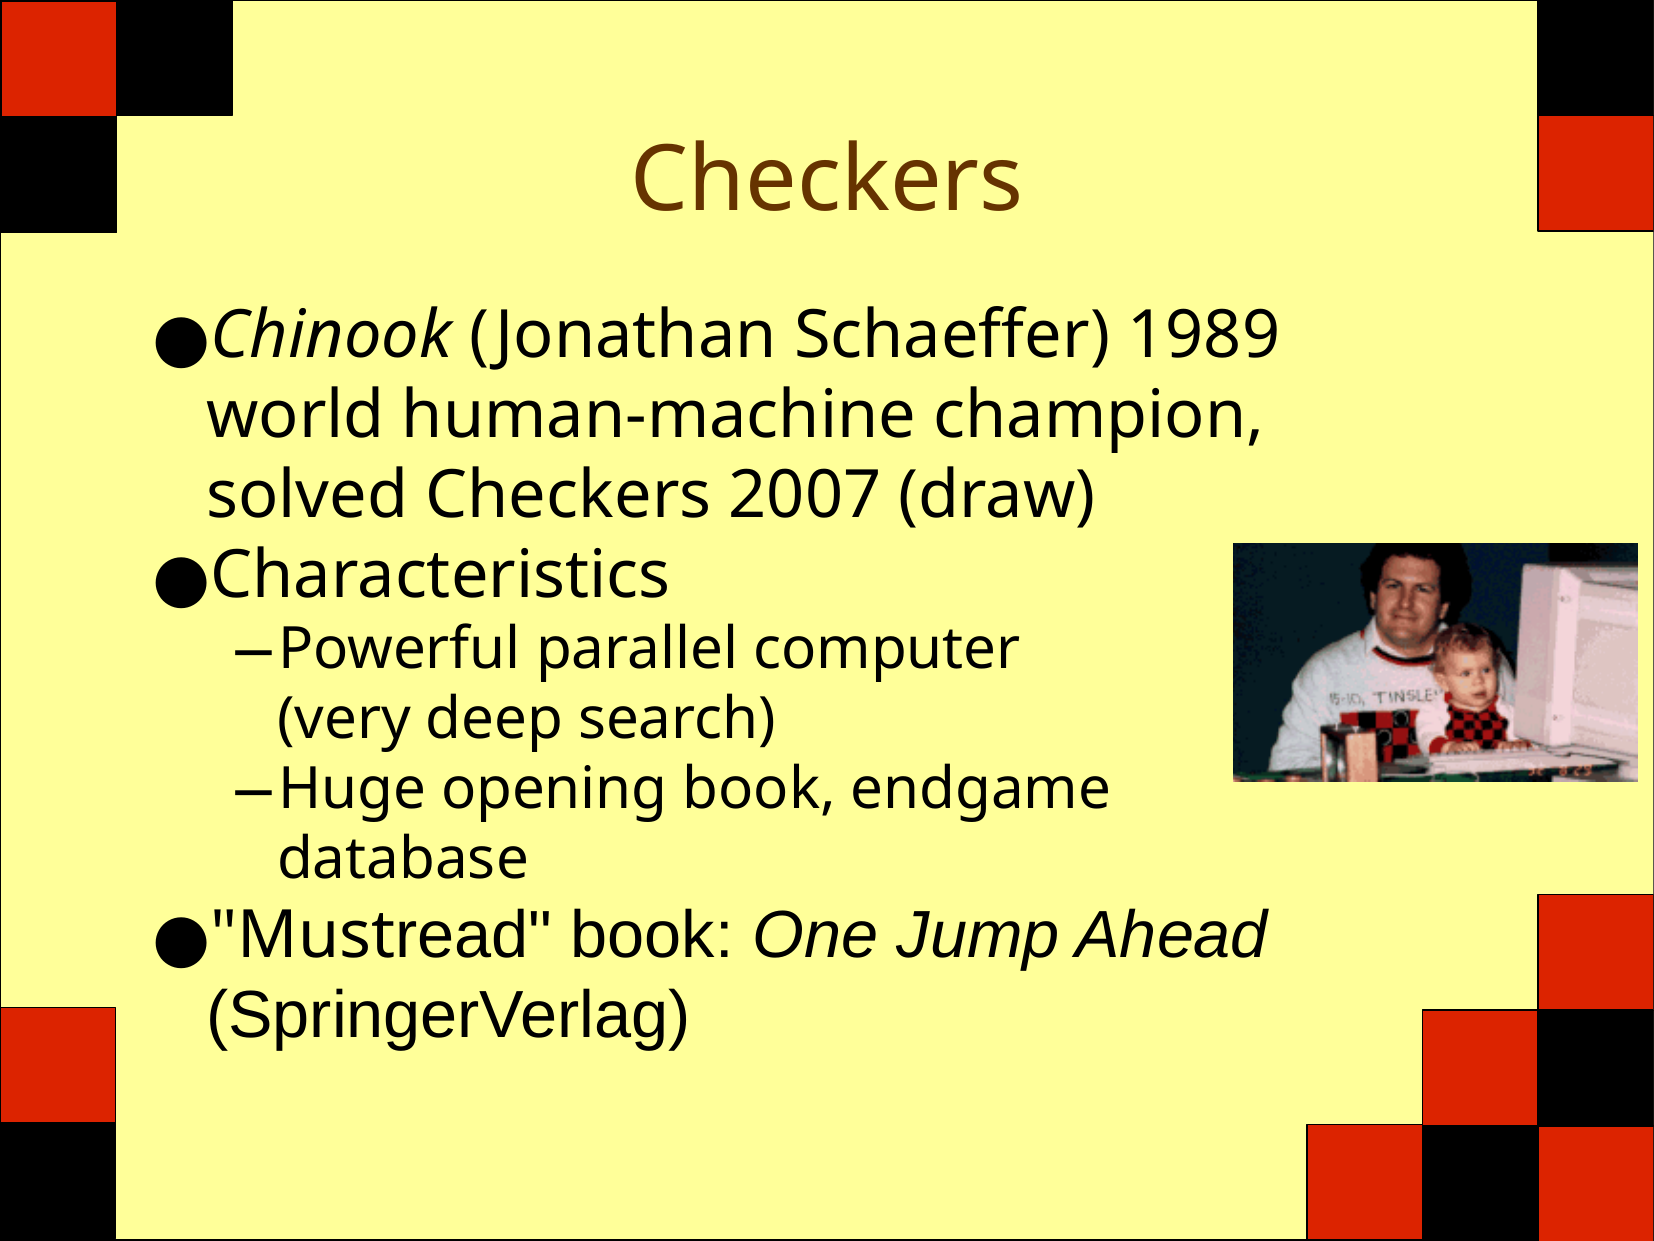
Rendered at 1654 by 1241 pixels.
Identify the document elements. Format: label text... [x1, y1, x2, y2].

text_box Chinook (Jonathan Schaeffer) 1989 world human-machine champion, solved Checkers 2007 (draw) Characteristics Powerful parallel computer (very deep search) Huge opening book, endgame database "Must­read" book: One Jump Ahead (Springer­Verlag) [135, 290, 1373, 1132]
picture [1233, 543, 1638, 782]
text_box Checkers [121, 102, 1534, 245]
